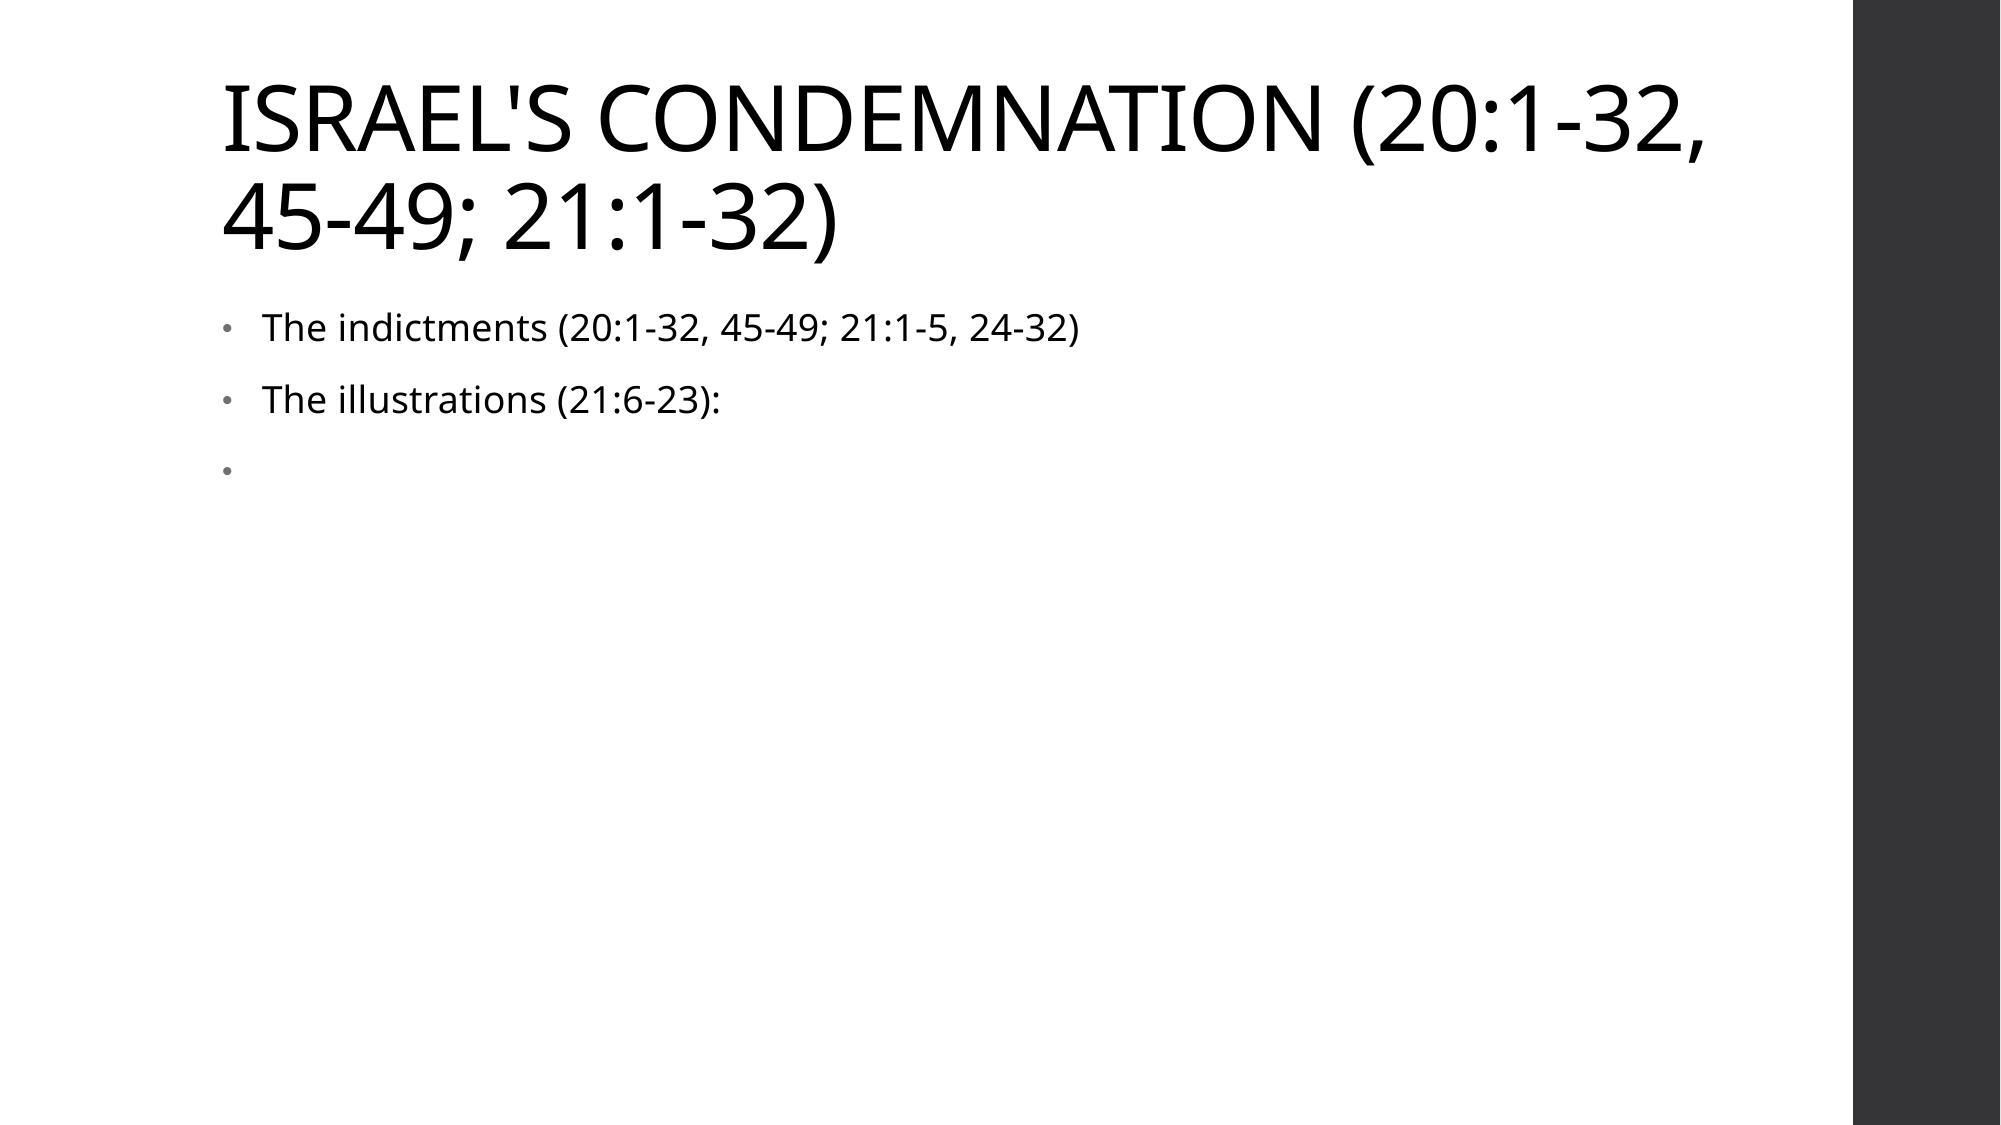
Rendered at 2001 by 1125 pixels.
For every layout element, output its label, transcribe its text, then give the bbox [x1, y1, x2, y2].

list The indictments (20:1-32, 45-49; 21:1-5, 24-32) The illustrations (21:6-23): [206, 299, 1617, 1014]
title ISRAEL'S CONDEMNATION (20:1-32, 45-49; 21:1-32) [206, 60, 1797, 278]
